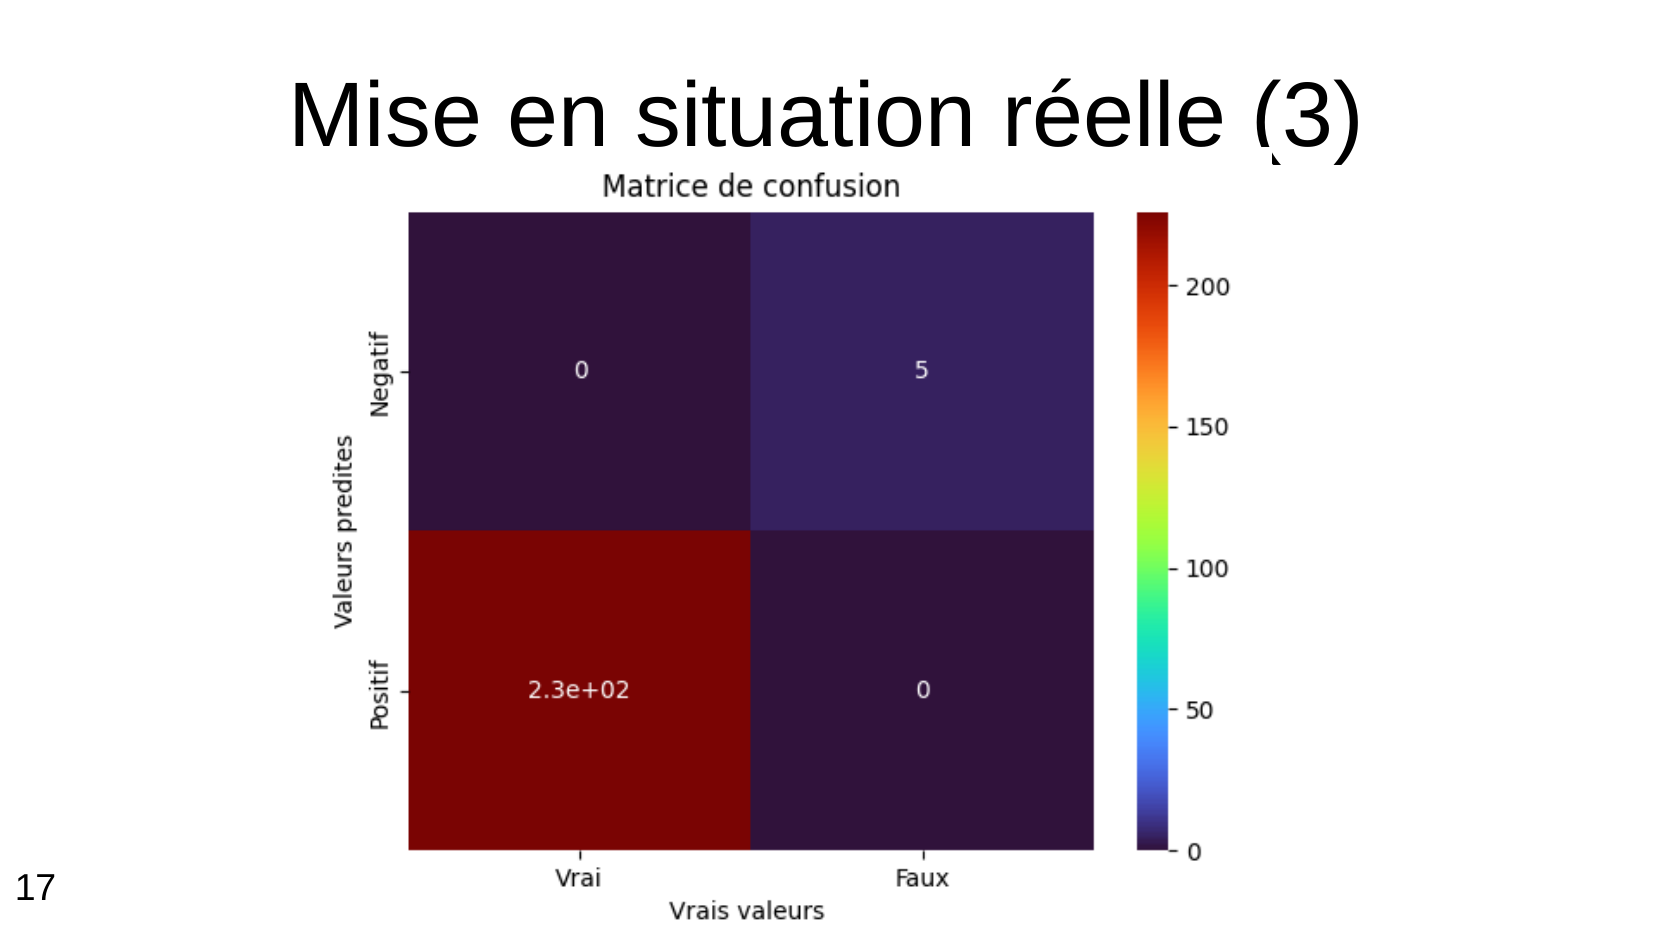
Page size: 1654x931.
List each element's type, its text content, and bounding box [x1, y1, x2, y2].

title Mise en situation réelle (3) [82, 37, 1571, 193]
text_box <numéro> [0, 859, 629, 930]
picture [295, 147, 1272, 930]
